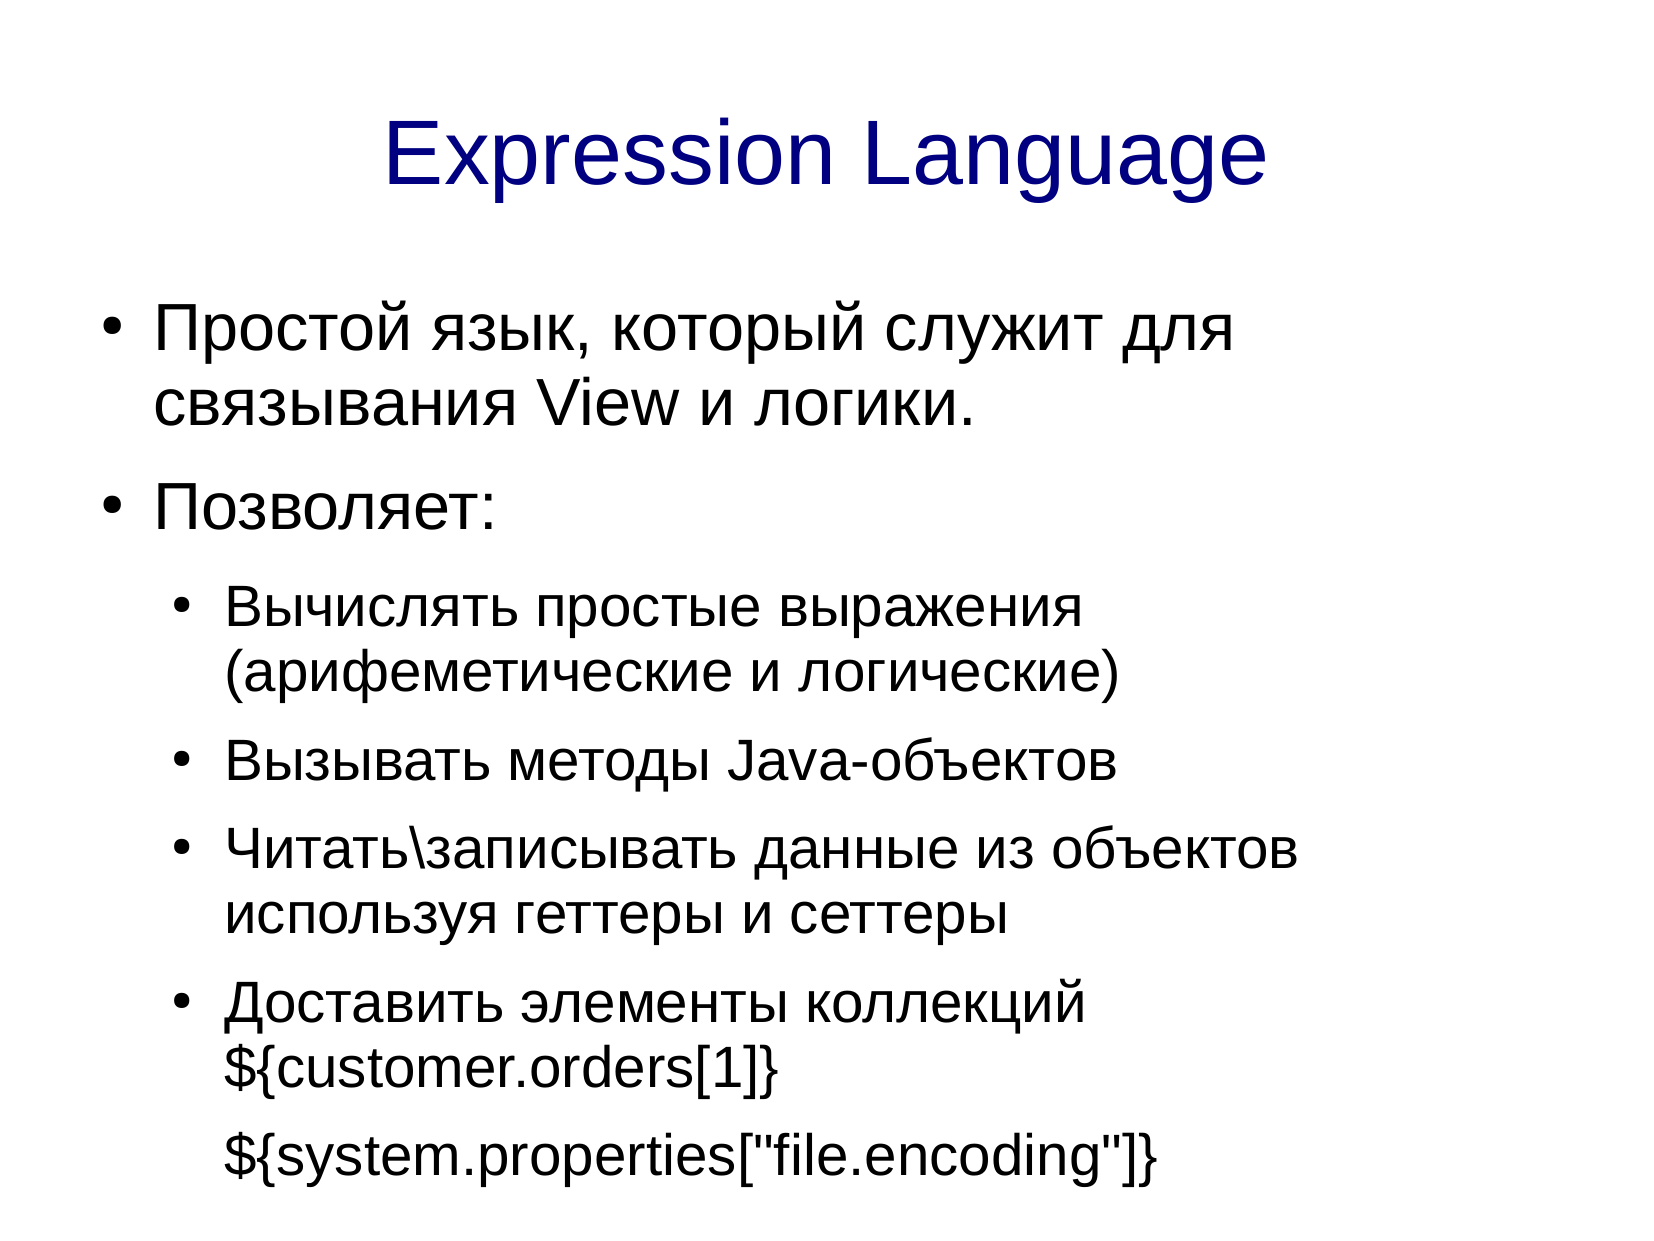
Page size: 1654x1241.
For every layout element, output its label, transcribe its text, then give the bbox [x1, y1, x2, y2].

title Expression Language [82, 49, 1571, 257]
list Простой язык, который служит для связывания View и логики. Позволяет: Вычислять простые выражения (арифеметические и логические) Вызывать методы Java-объектов Читать\записывать данные из объектов используя геттеры и сеттеры Доставить элементы коллекций ${customer.orders[1]} ${system.properties["file.encoding"]} [82, 290, 1571, 1187]
